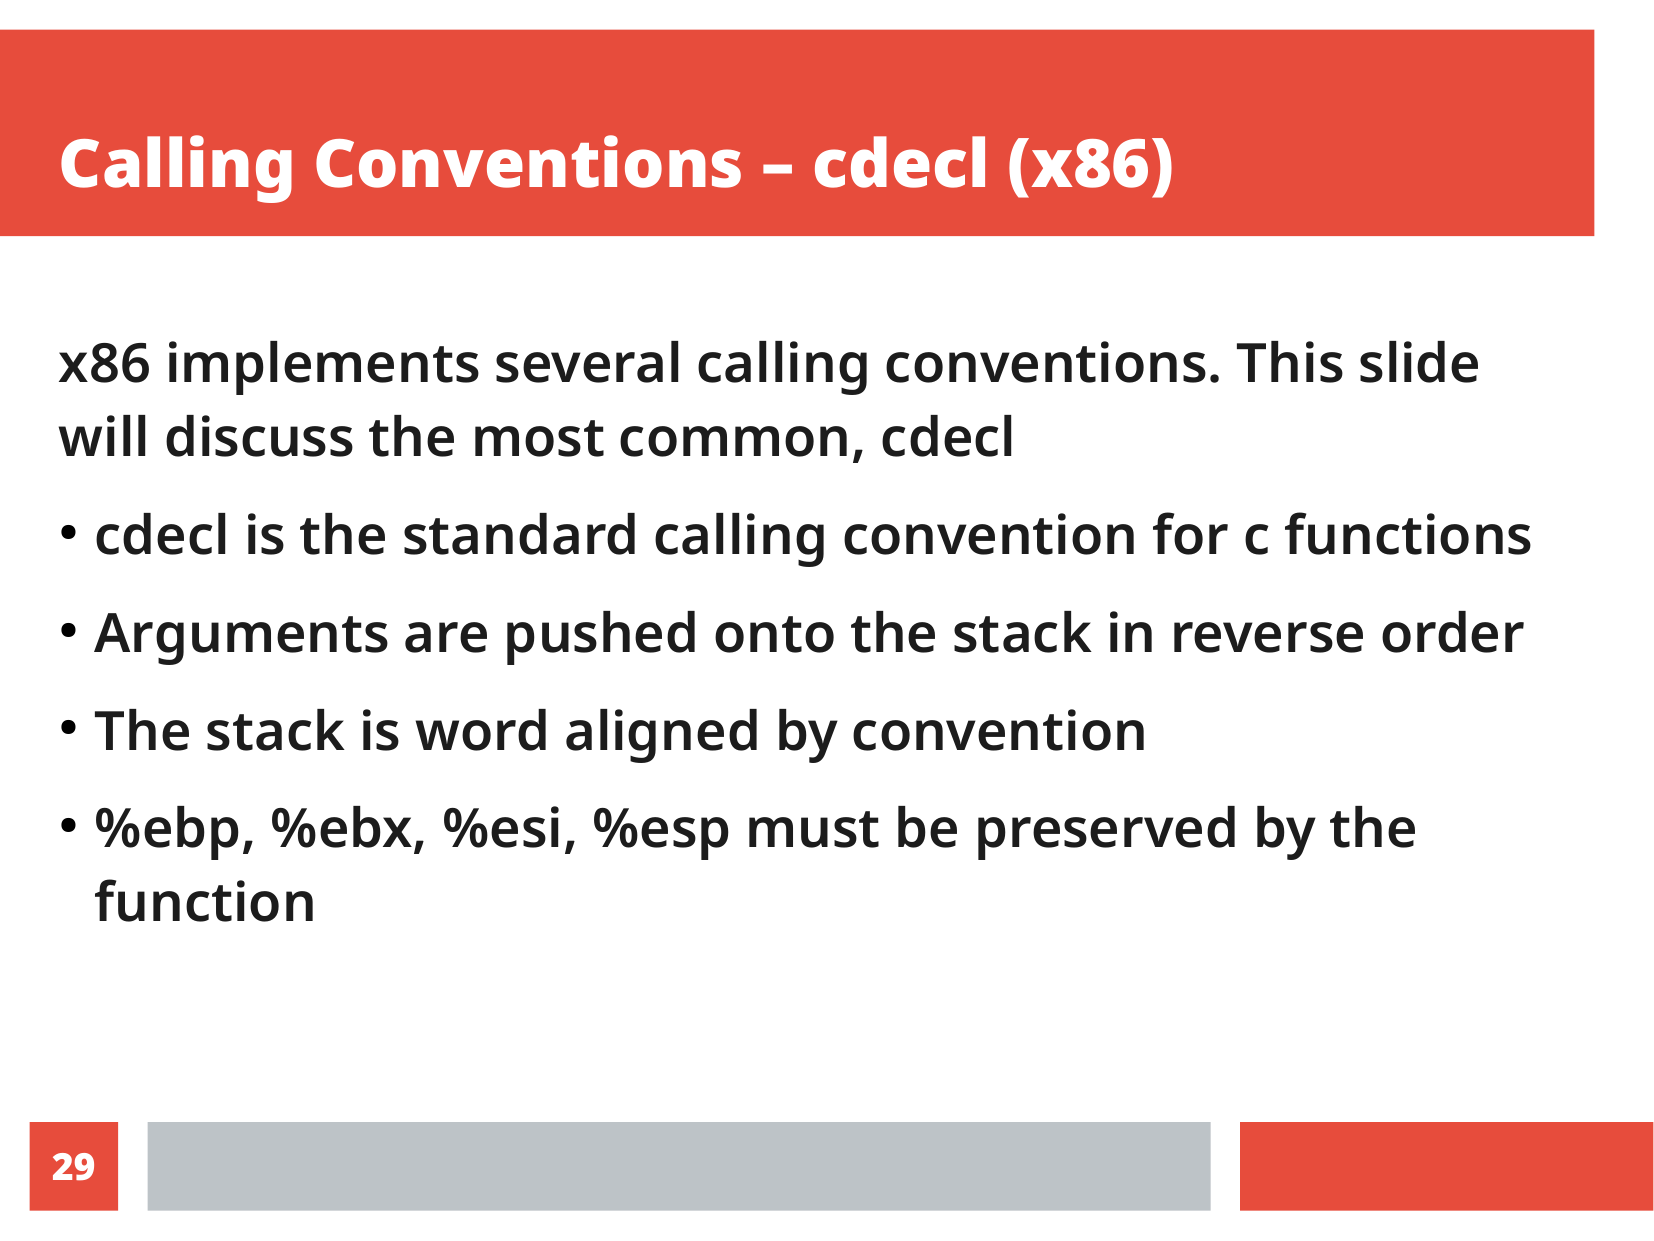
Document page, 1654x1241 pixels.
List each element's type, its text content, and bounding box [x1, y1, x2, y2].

list x86 implements several calling conventions. This slide will discuss the most common, cdecl cdecl is the standard calling convention for c functions Arguments are pushed onto the stack in reverse order The stack is word aligned by convention %ebp, %ebx, %esi, %esp must be preserved by the function [59, 324, 1565, 1093]
title Calling Conventions – cdecl (x86) [59, 59, 1595, 207]
